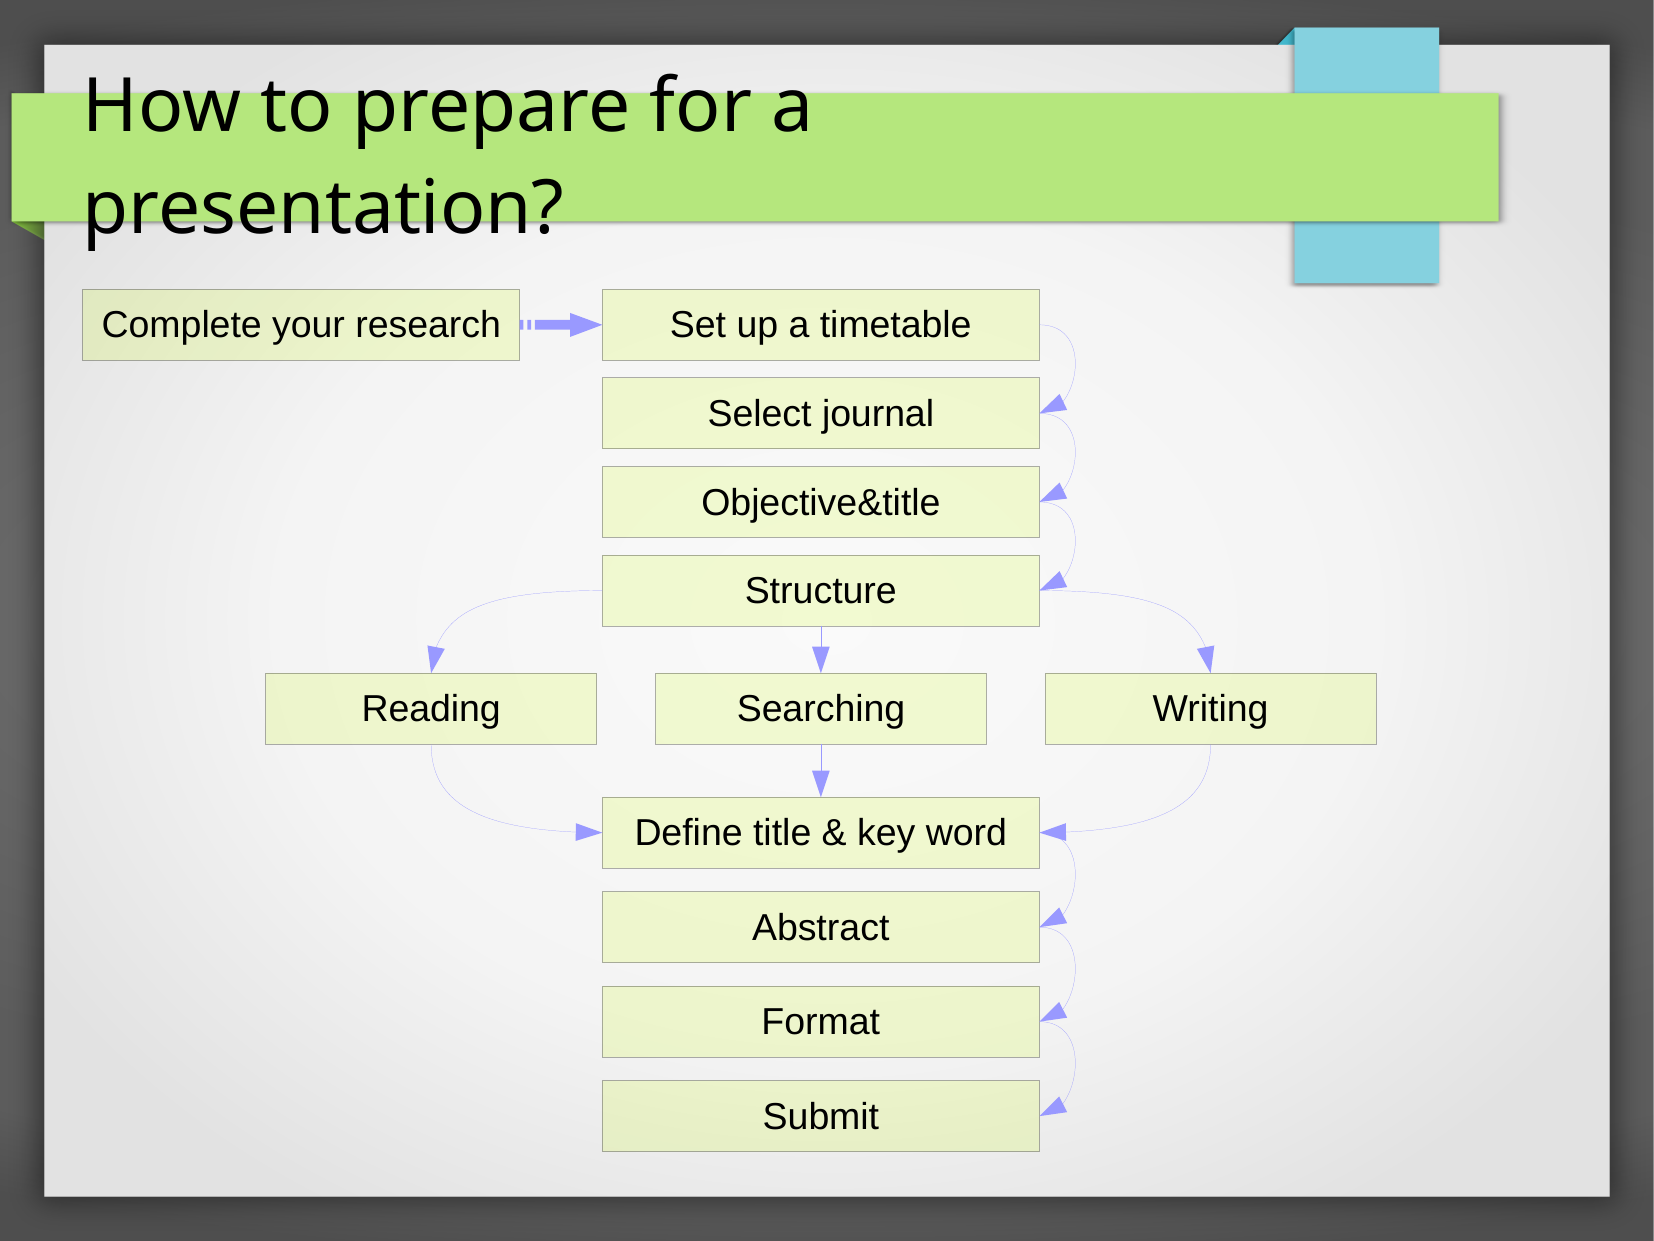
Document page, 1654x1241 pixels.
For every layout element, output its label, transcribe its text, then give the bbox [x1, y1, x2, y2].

text_box Writing [1045, 673, 1377, 745]
text_box Define title & key word [602, 797, 1040, 869]
text_box Structure [602, 555, 1040, 627]
picture [0, 0, 1654, 1241]
text_box Set up a timetable [602, 289, 1040, 361]
text_box Complete your research [82, 289, 520, 361]
text_box Objective&title [602, 466, 1040, 538]
text_box Submit [602, 1080, 1040, 1152]
text_box [519, 319, 524, 330]
text_box [527, 319, 532, 330]
text_box Reading [265, 673, 597, 745]
text_box Abstract [602, 891, 1040, 963]
title How to prepare for a presentation? [82, 94, 1264, 213]
text_box Format [602, 986, 1040, 1058]
text_box Searching [655, 673, 987, 745]
text_box Select journal [602, 377, 1040, 449]
text_box [534, 312, 603, 337]
